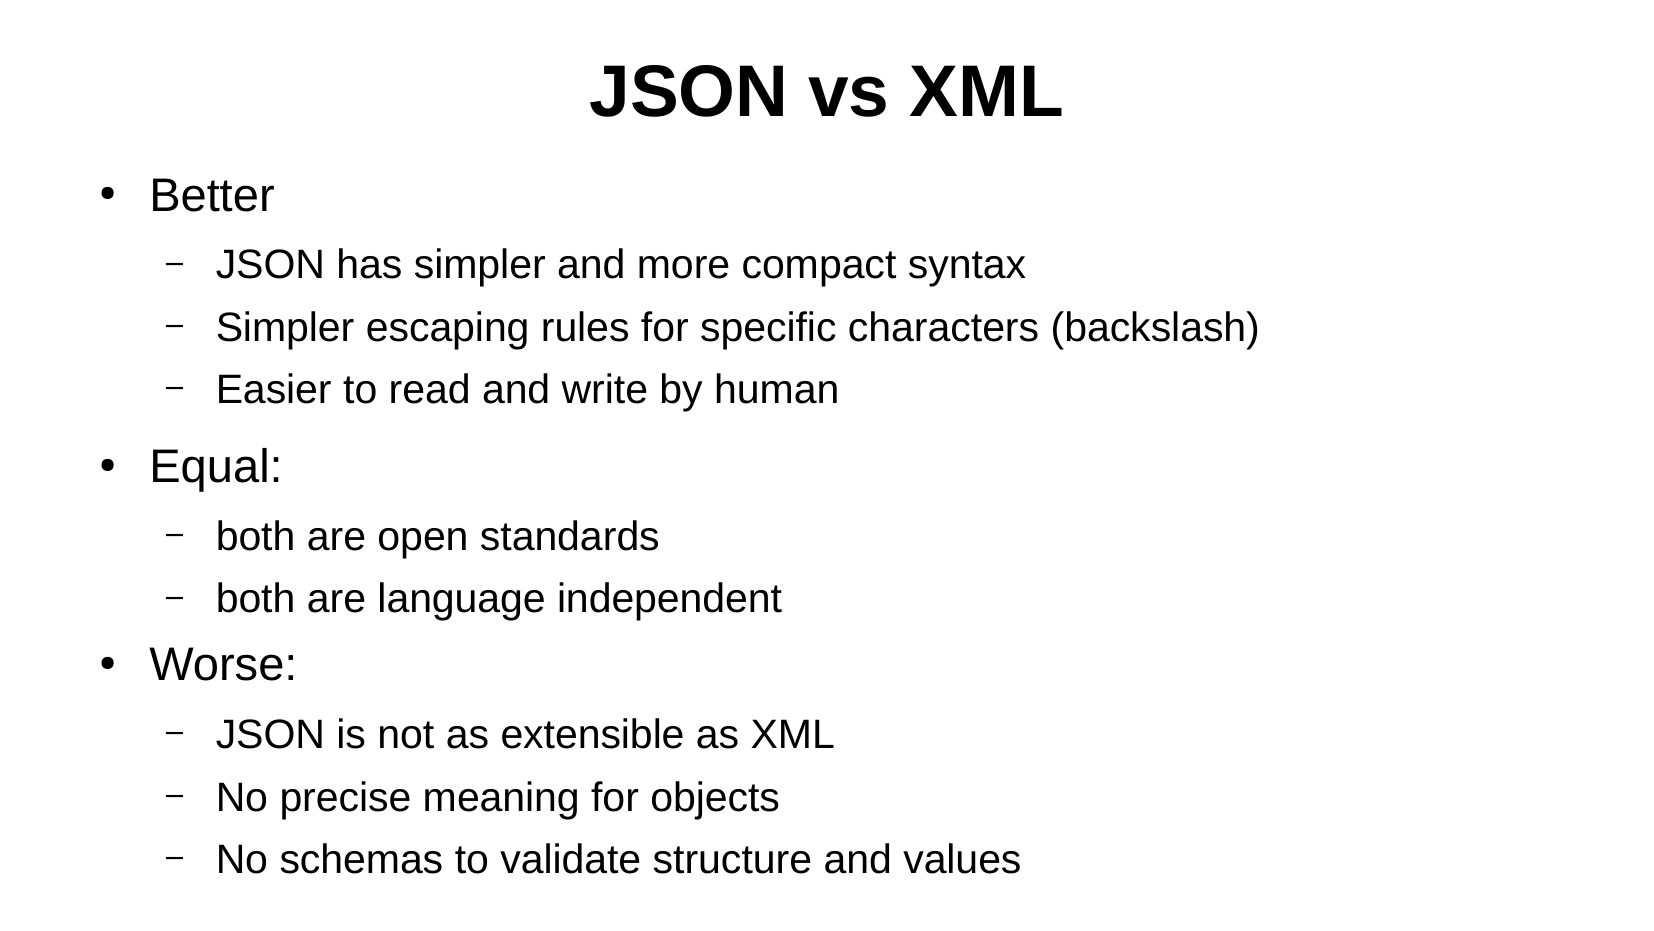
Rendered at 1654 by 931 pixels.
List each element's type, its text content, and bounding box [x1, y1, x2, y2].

title JSON vs XML [82, 37, 1571, 147]
list Better JSON has simpler and more compact syntax Simpler escaping rules for specific characters (backslash) Easier to read and write by human Equal: both are open standards both are language independent Worse: JSON is not as extensible as XML No precise meaning for objects No schemas to validate structure and values [82, 168, 1538, 889]
